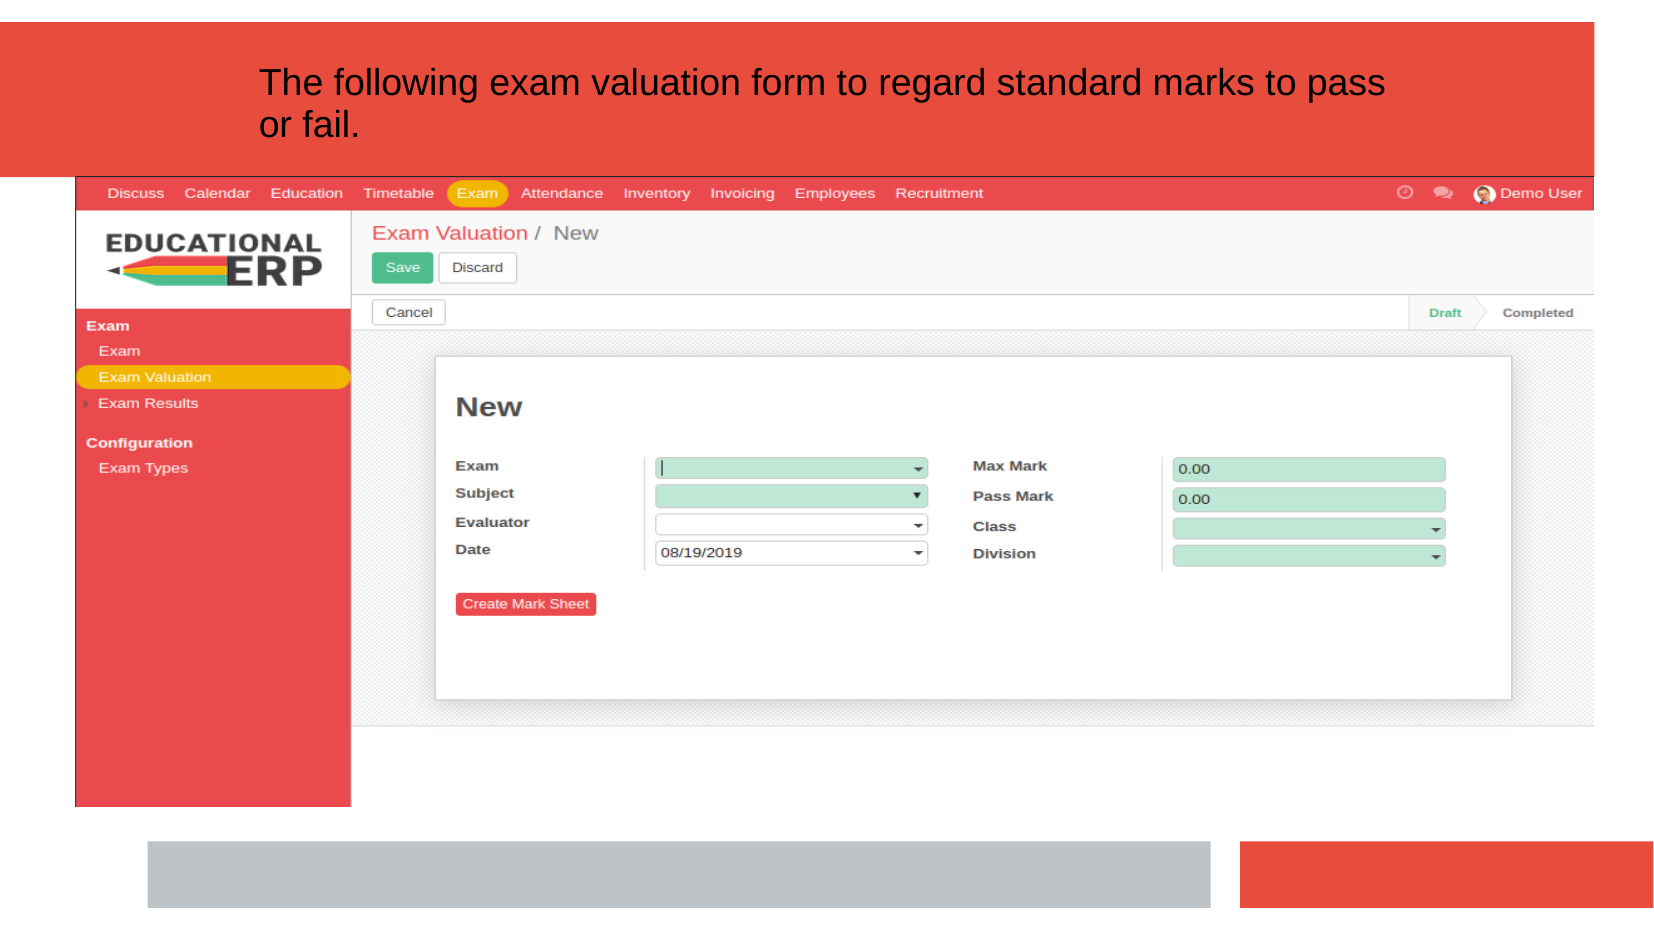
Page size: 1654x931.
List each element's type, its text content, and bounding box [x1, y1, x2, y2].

picture [75, 176, 1594, 807]
text_box The following exam valuation form to regard standard marks to pass or fail. [243, 53, 1402, 153]
